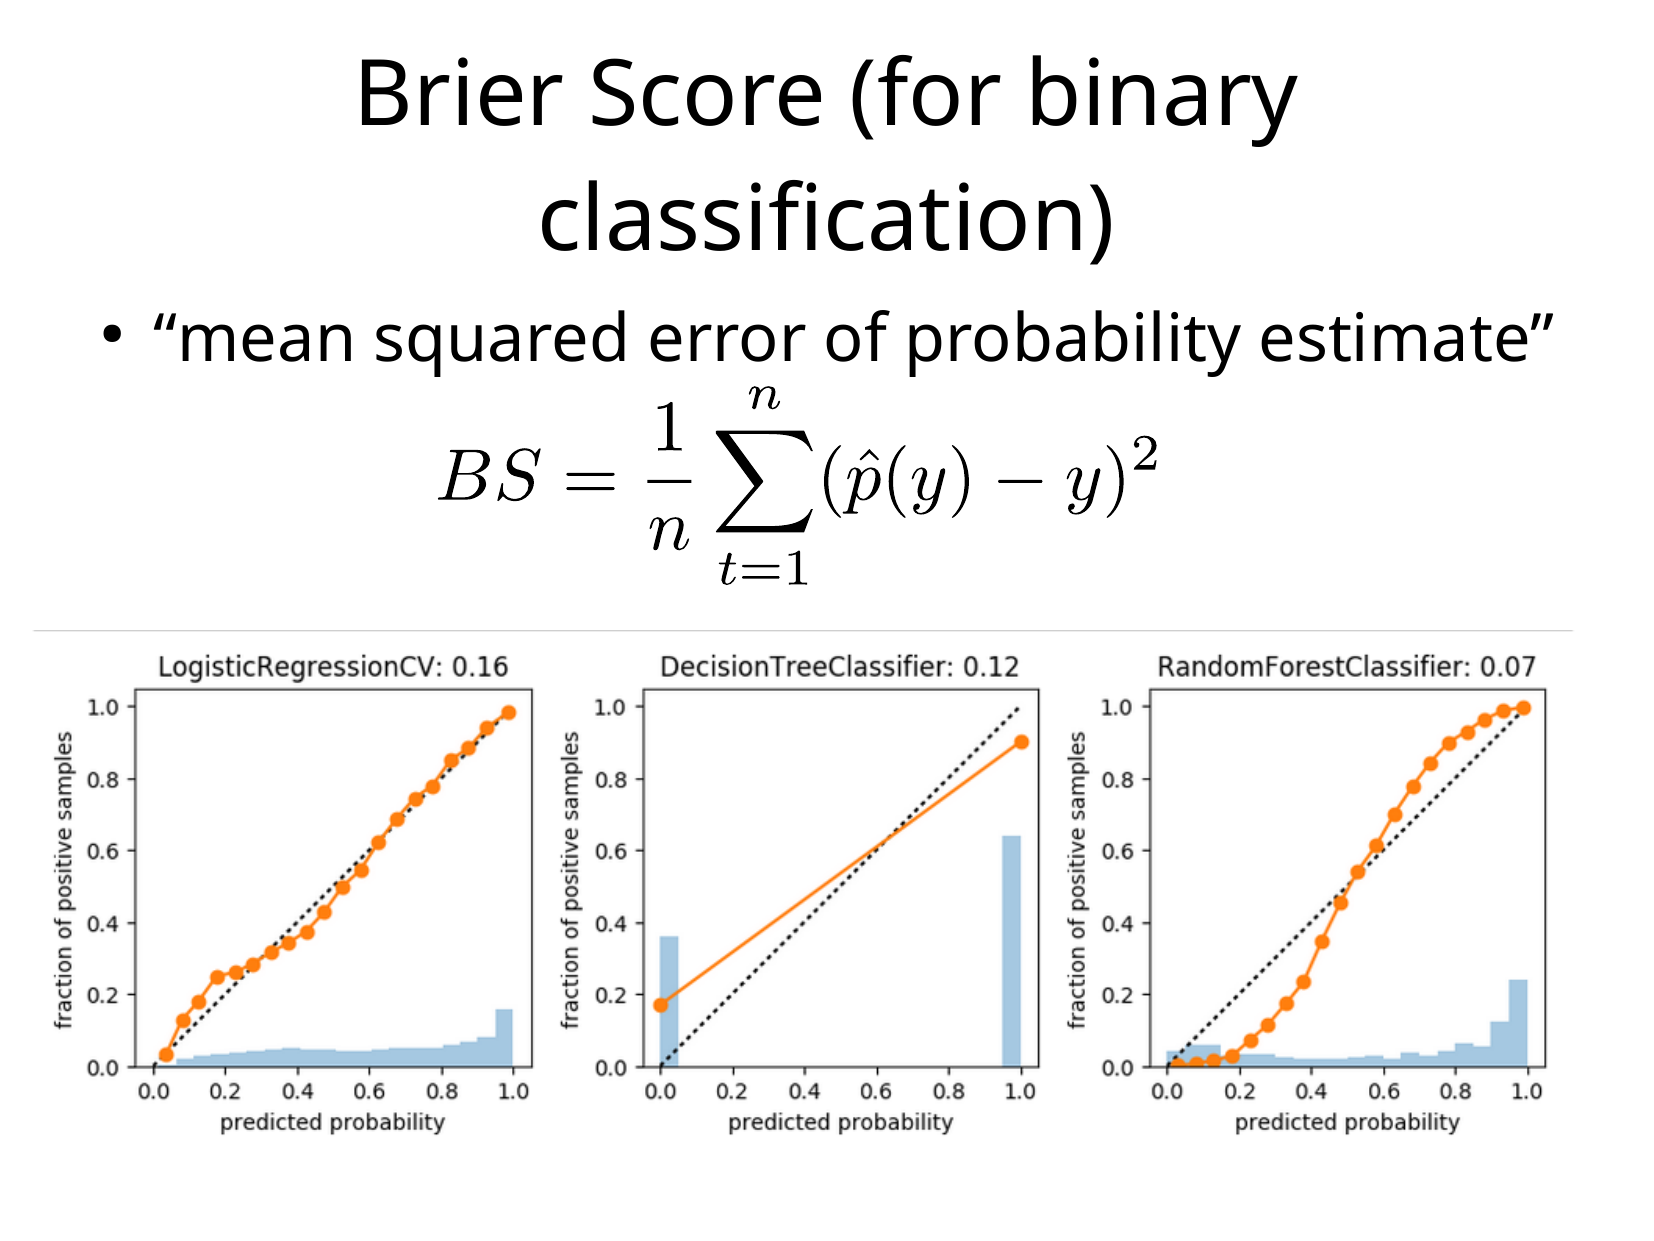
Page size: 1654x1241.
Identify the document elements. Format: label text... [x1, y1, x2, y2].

list “mean squared error of probability estimate” [82, 290, 1571, 630]
text_box [435, 386, 1160, 586]
title Brier Score (for binary classification) [82, 49, 1571, 257]
picture [31, 630, 1576, 1156]
